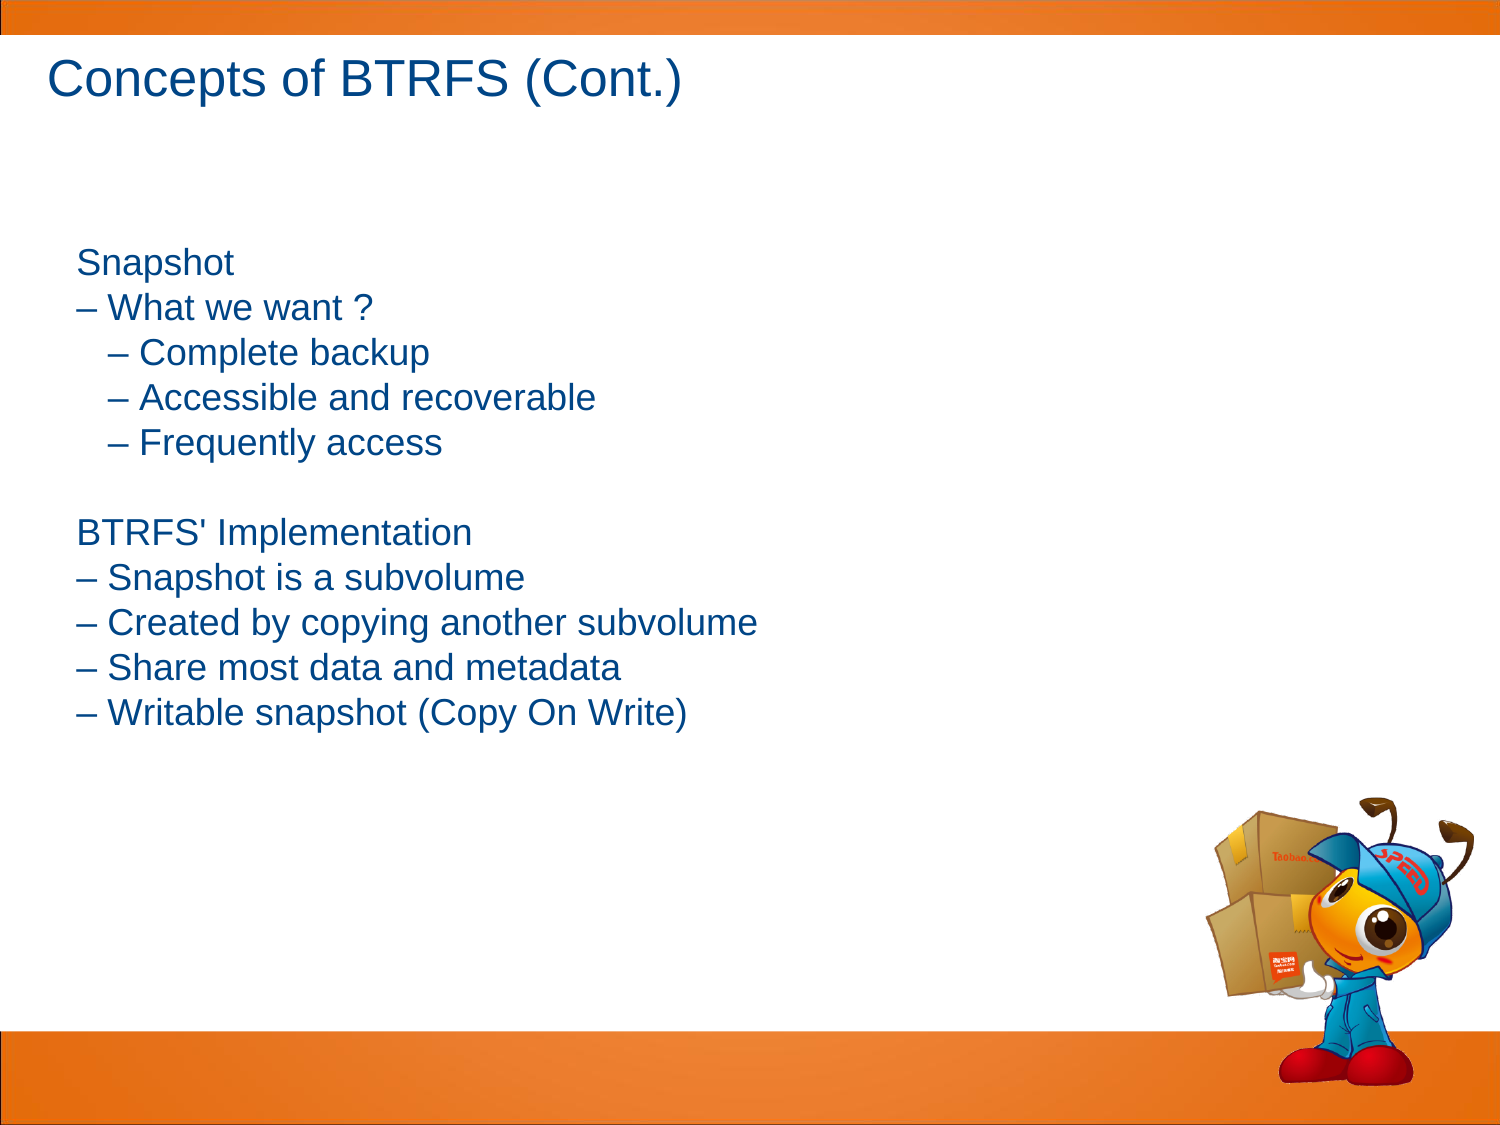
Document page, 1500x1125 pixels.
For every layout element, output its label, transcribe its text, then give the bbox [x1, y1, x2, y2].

picture [0, 0, 1500, 35]
text_box Concepts of BTRFS (Cont.) [32, 37, 699, 115]
text_box Snapshot – What we want ? – Complete backup – Accessible and recoverable – Frequently access BTRFS' Implementation – Snapshot is a subvolume – Created by copying another subvolume – Share most data and metadata – Writable snapshot (Copy On Write) [61, 230, 1388, 741]
picture [0, 785, 1500, 1125]
